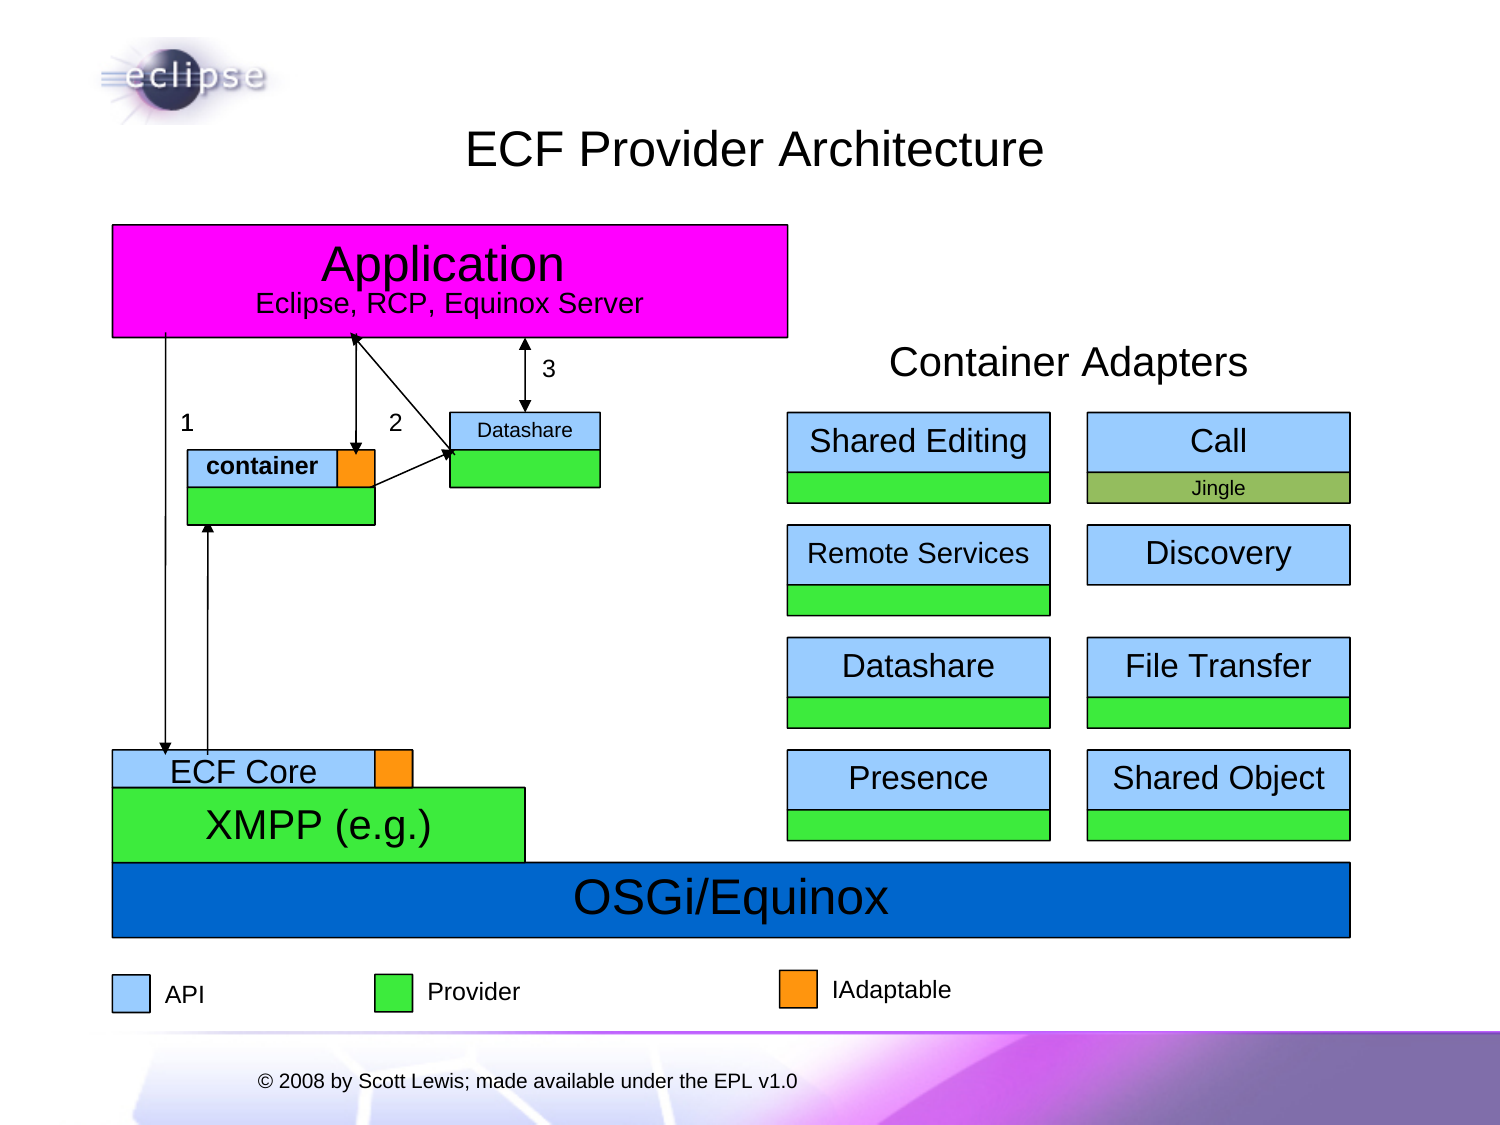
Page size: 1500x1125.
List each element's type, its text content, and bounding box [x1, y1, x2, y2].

text_box Shared Object [1087, 750, 1351, 810]
text_box Jingle [1087, 472, 1351, 504]
text_box 2 [374, 407, 413, 451]
text_box Provider [412, 971, 601, 1015]
text_box [450, 449, 601, 488]
text_box [779, 970, 817, 1008]
text_box IAdaptable [817, 970, 968, 1014]
text_box Remote Services [787, 525, 1051, 585]
text_box Application Eclipse, RCP, Equinox Server [112, 224, 788, 338]
text_box ECF Provider Architecture [450, 116, 1061, 188]
text_box Datashare [450, 412, 601, 450]
text_box Shared Editing [787, 412, 1051, 472]
text_box [787, 584, 1051, 616]
picture [0, 1031, 1500, 1125]
text_box API [150, 974, 301, 1018]
text_box Presence [787, 750, 1051, 810]
text_box [787, 472, 1051, 504]
text_box [112, 974, 150, 1013]
text_box OSGi/Equinox [112, 862, 1351, 938]
text_box XMPP (e.g.)‏ [112, 787, 526, 863]
text_box [374, 749, 413, 788]
text_box Discovery [1087, 525, 1351, 585]
text_box [187, 449, 376, 526]
text_box [1087, 809, 1351, 841]
text_box File Transfer [1087, 637, 1351, 697]
picture [75, 37, 299, 125]
text_box Datashare [787, 637, 1051, 697]
text_box [1087, 697, 1351, 729]
text_box 3 [527, 353, 565, 397]
text_box 1 [165, 407, 204, 451]
text_box container [187, 449, 337, 487]
text_box Call [1087, 412, 1351, 472]
text_box [787, 697, 1051, 729]
text_box ECF Core [112, 749, 375, 788]
text_box Container Adapters [824, 333, 1313, 396]
text_box [374, 974, 413, 1012]
text_box [787, 809, 1051, 841]
